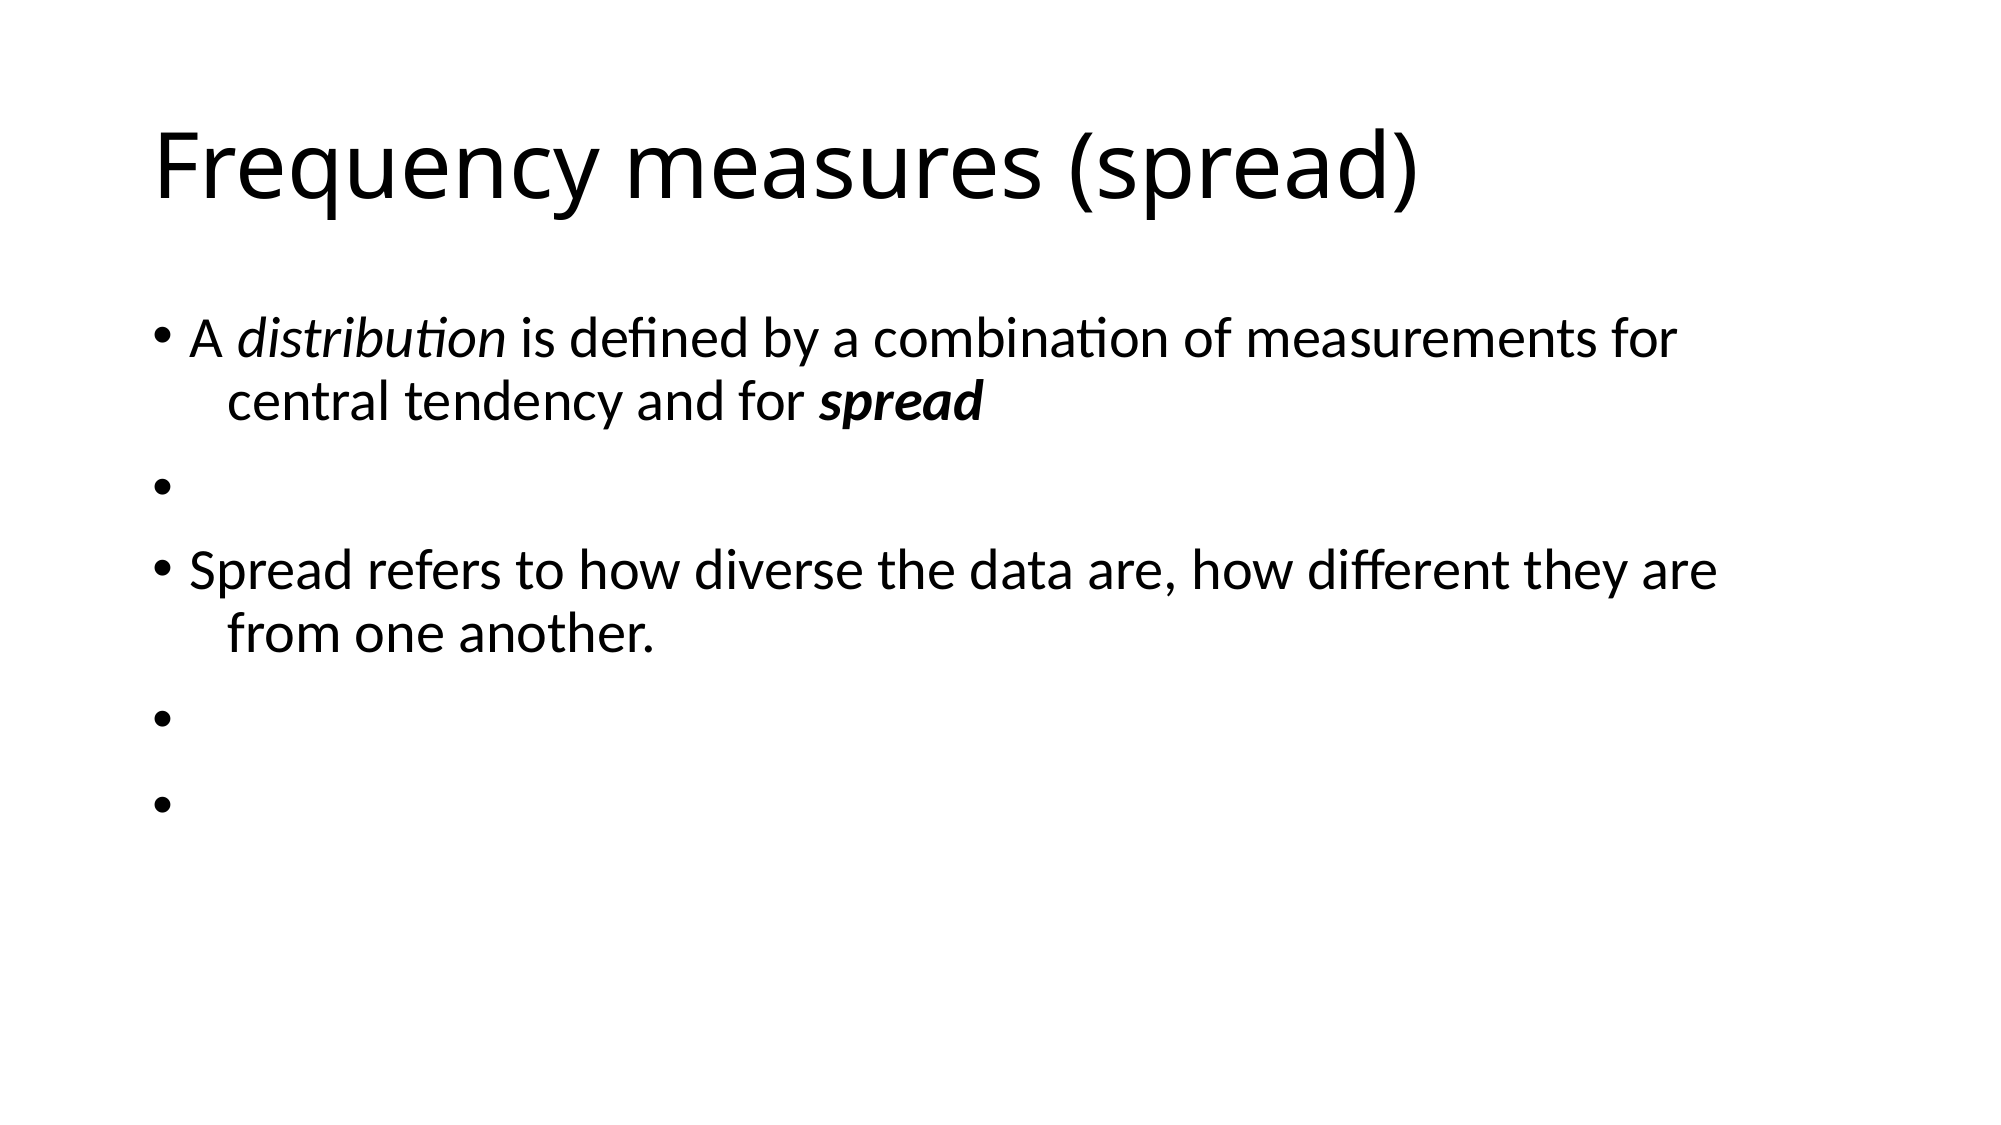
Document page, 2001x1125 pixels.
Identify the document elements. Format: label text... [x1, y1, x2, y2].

title Frequency measures (spread) [137, 59, 1863, 278]
list A distribution is defined by a combination of measurements for central tendency and for spread Spread refers to how diverse the data are, how different they are from one another. [137, 299, 1816, 1014]
